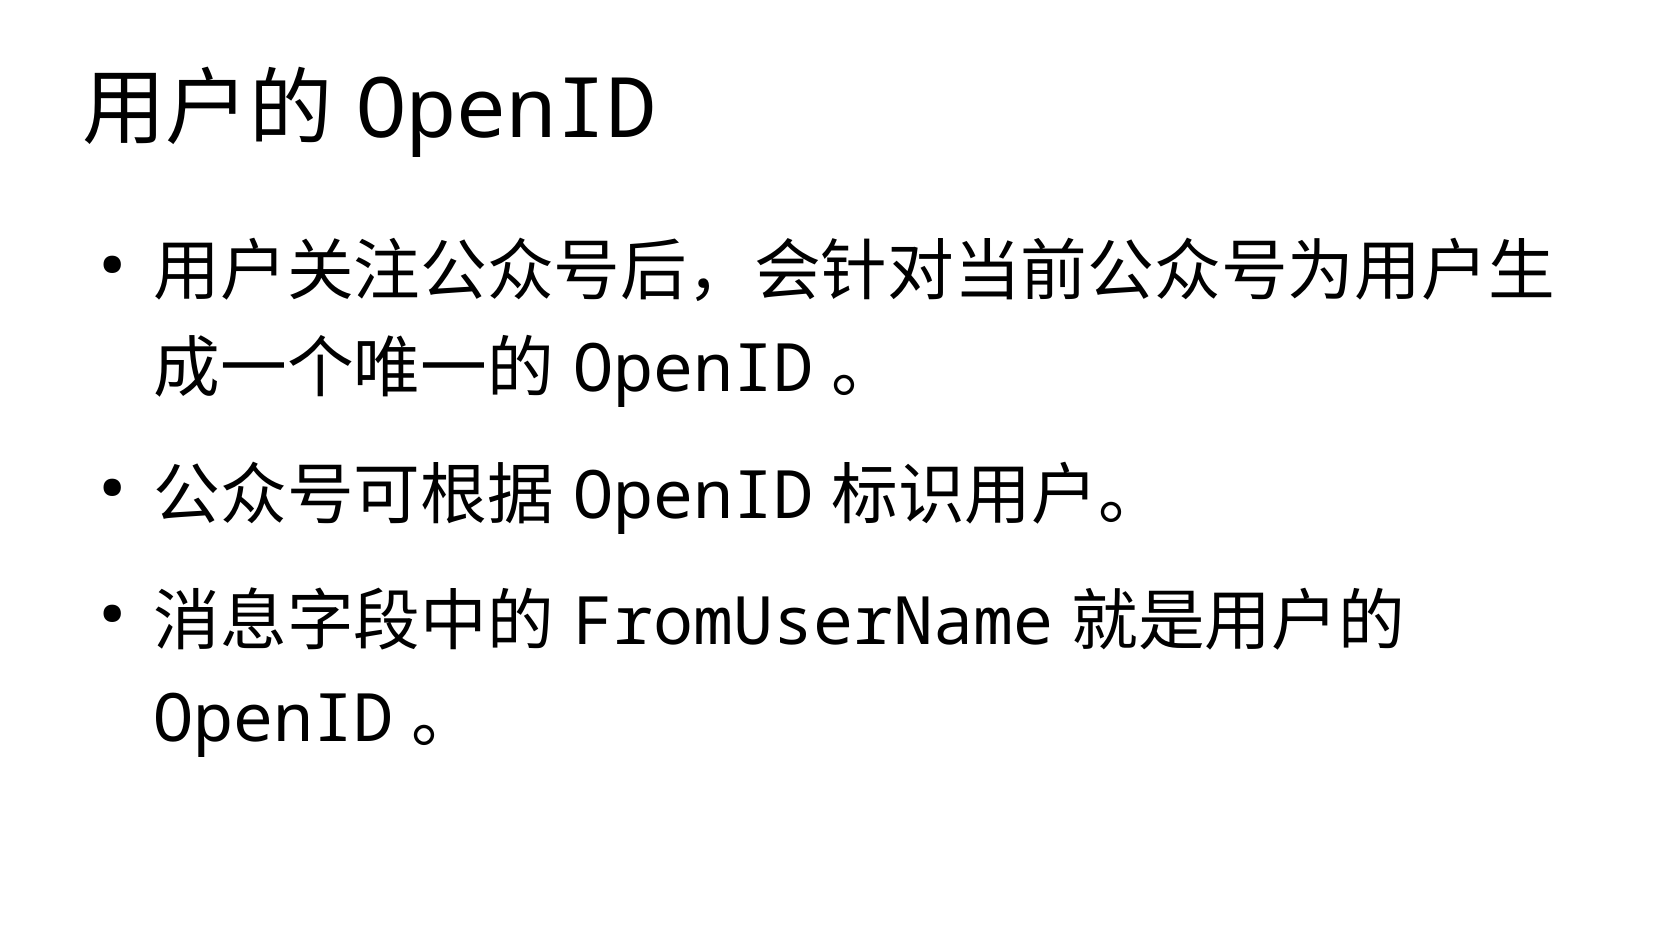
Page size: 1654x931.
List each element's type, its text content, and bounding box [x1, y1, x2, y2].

list 用户关注公众号后，会针对当前公众号为用户生成一个唯一的OpenID。 公众号可根据OpenID标识用户。 消息字段中的FromUserName就是用户的OpenID。 [82, 217, 1571, 827]
title 用户的OpenID [82, 37, 1571, 166]
